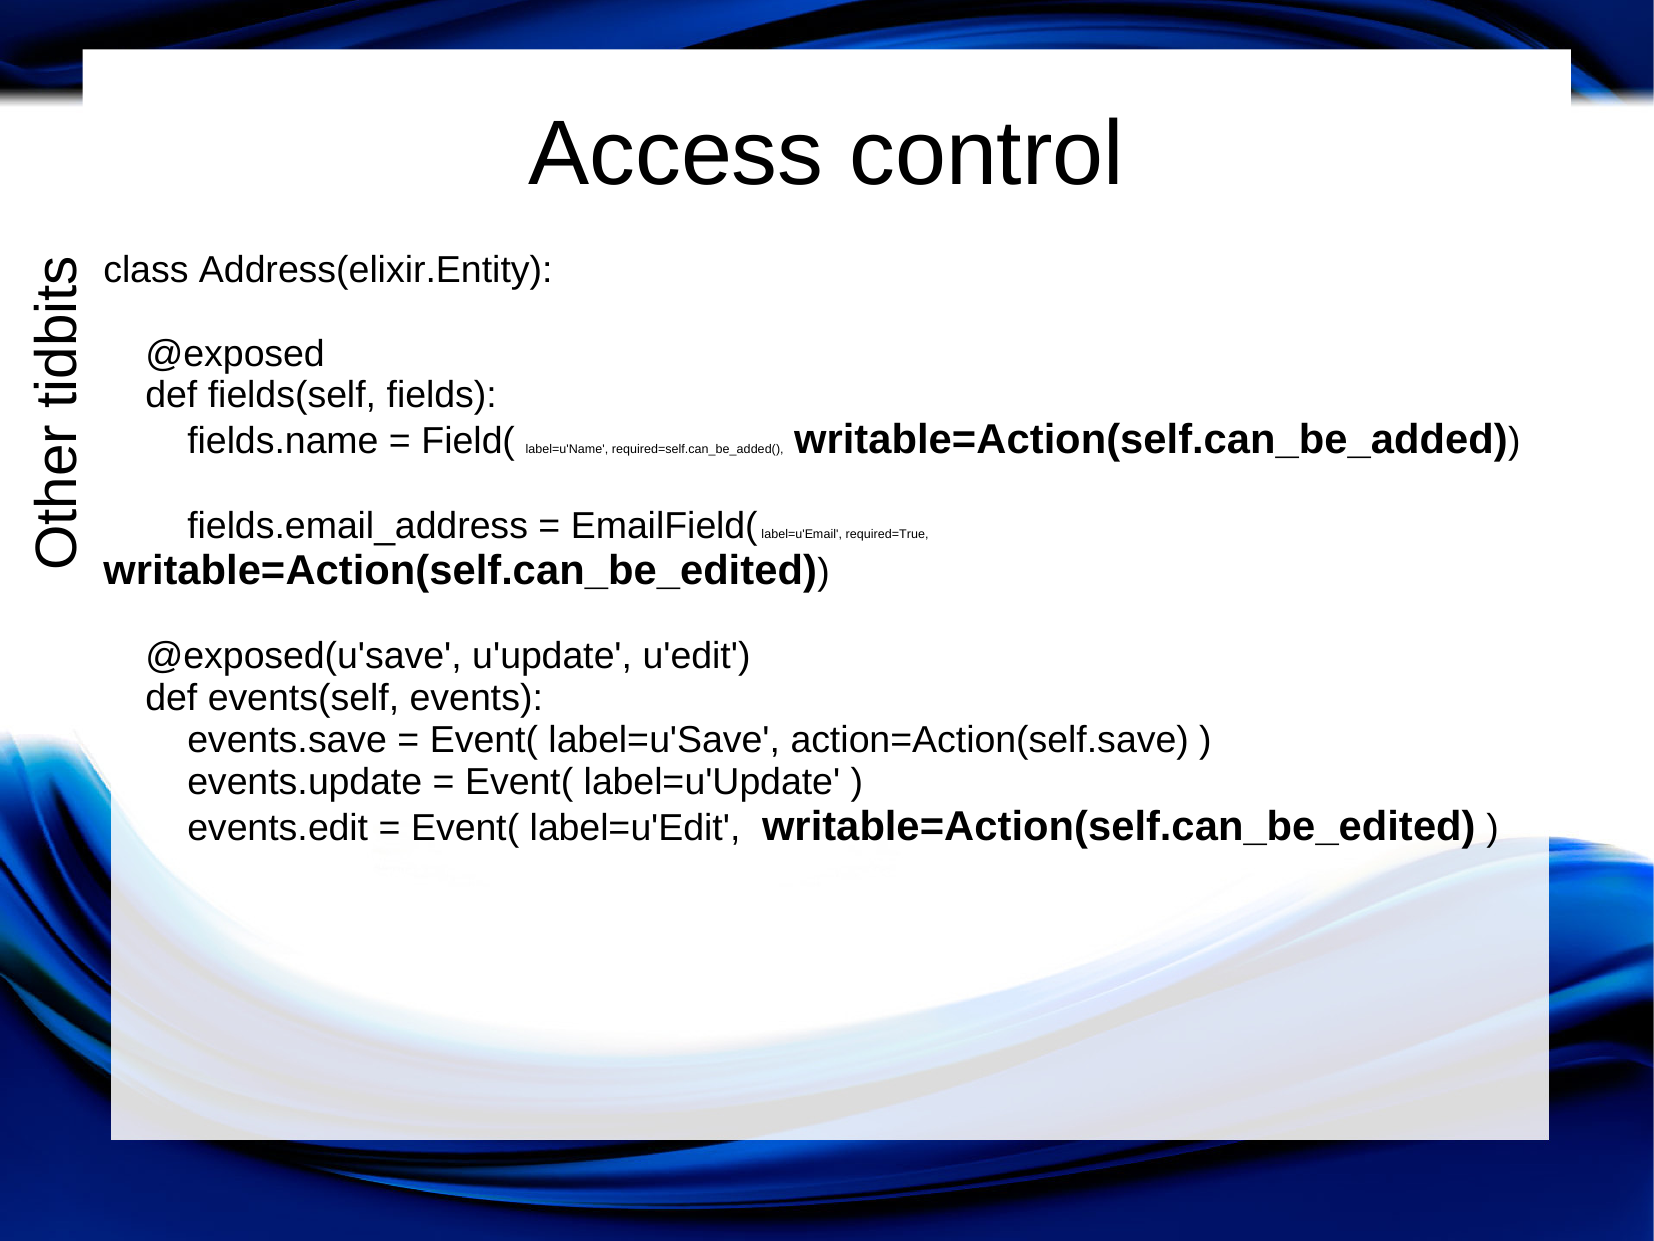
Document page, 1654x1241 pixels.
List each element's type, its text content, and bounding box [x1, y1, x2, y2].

title Other tidbits [0, 29, 130, 798]
picture [0, 0, 1654, 1241]
title Access control [130, 49, 1571, 240]
text_box class Address(elixir.Entity): @exposed def fields(self, fields): fields.name = Field( label=u'Name', required=self.can_be_added(), writable=Action(self.can_be_added)) fields.email_address = EmailField( label=u'Email', required=True, writable=Action(self.can_be_edited)) @exposed(u'save', u'update', u'edit') def events(self, events): events.save = Event( label=u'Save', action=Action(self.save) ) events.update = Event( label=u'Update' ) events.edit = Event( label=u'Edit', writable=Action(self.can_be_edited) ) [88, 240, 1595, 975]
